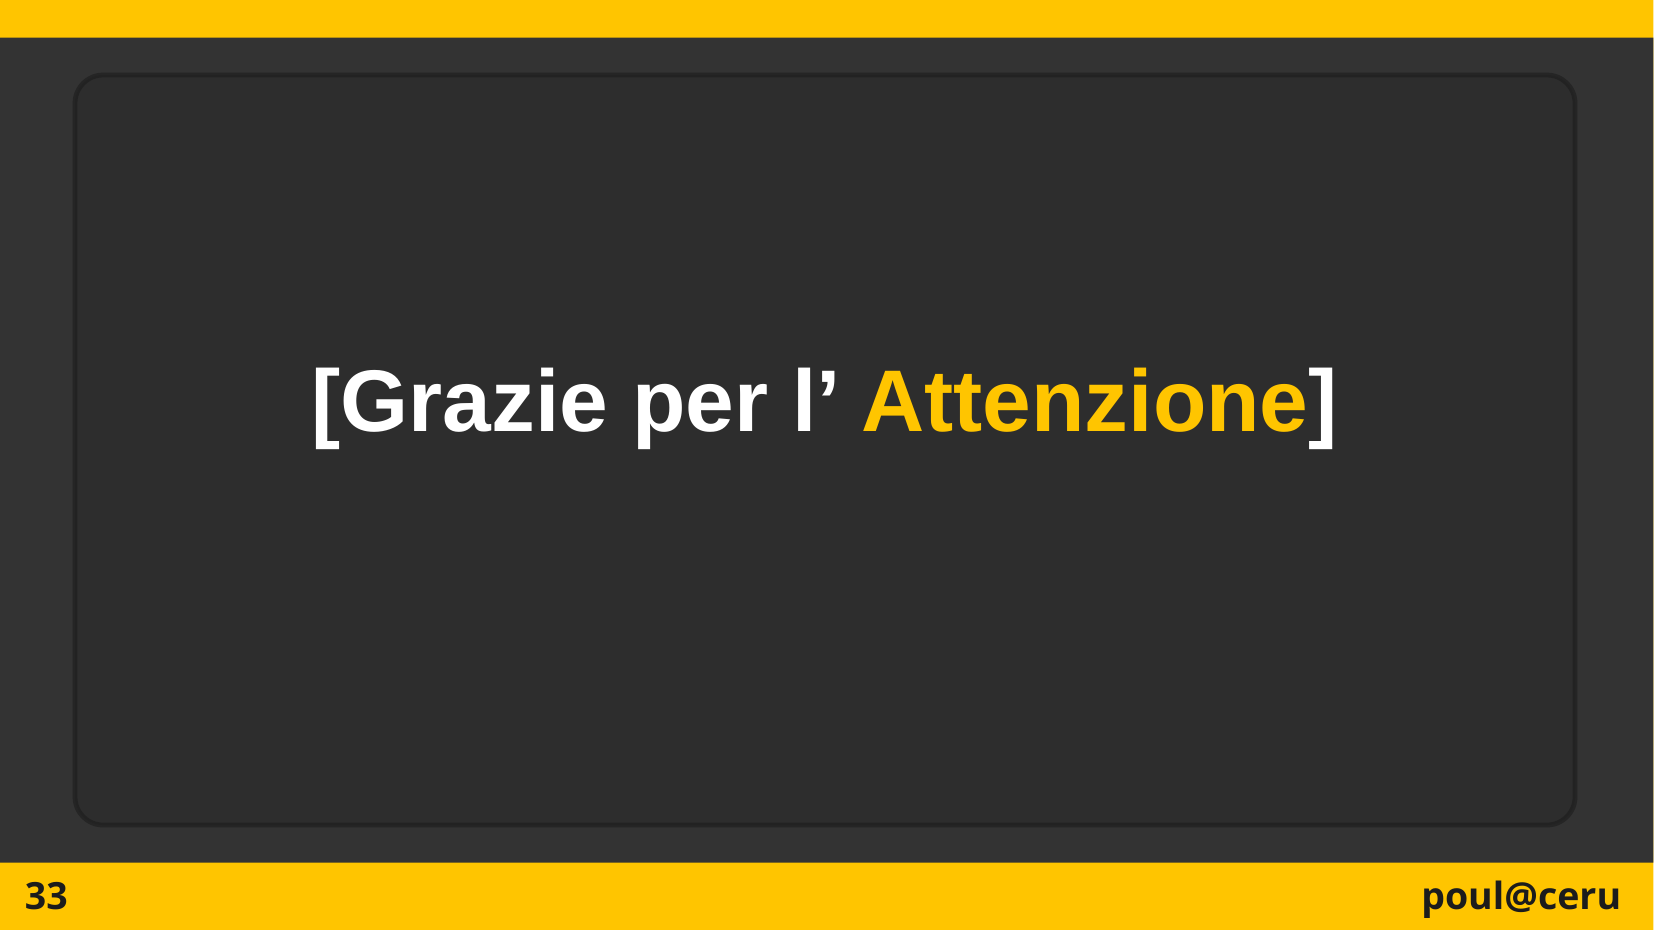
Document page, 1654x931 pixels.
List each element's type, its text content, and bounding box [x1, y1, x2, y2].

text_box [0, 37, 1654, 863]
text_box poul@ceru [975, 862, 1637, 931]
text_box [Grazie per l’ Attenzione] [75, 75, 1576, 826]
text_box <number> [10, 862, 638, 931]
